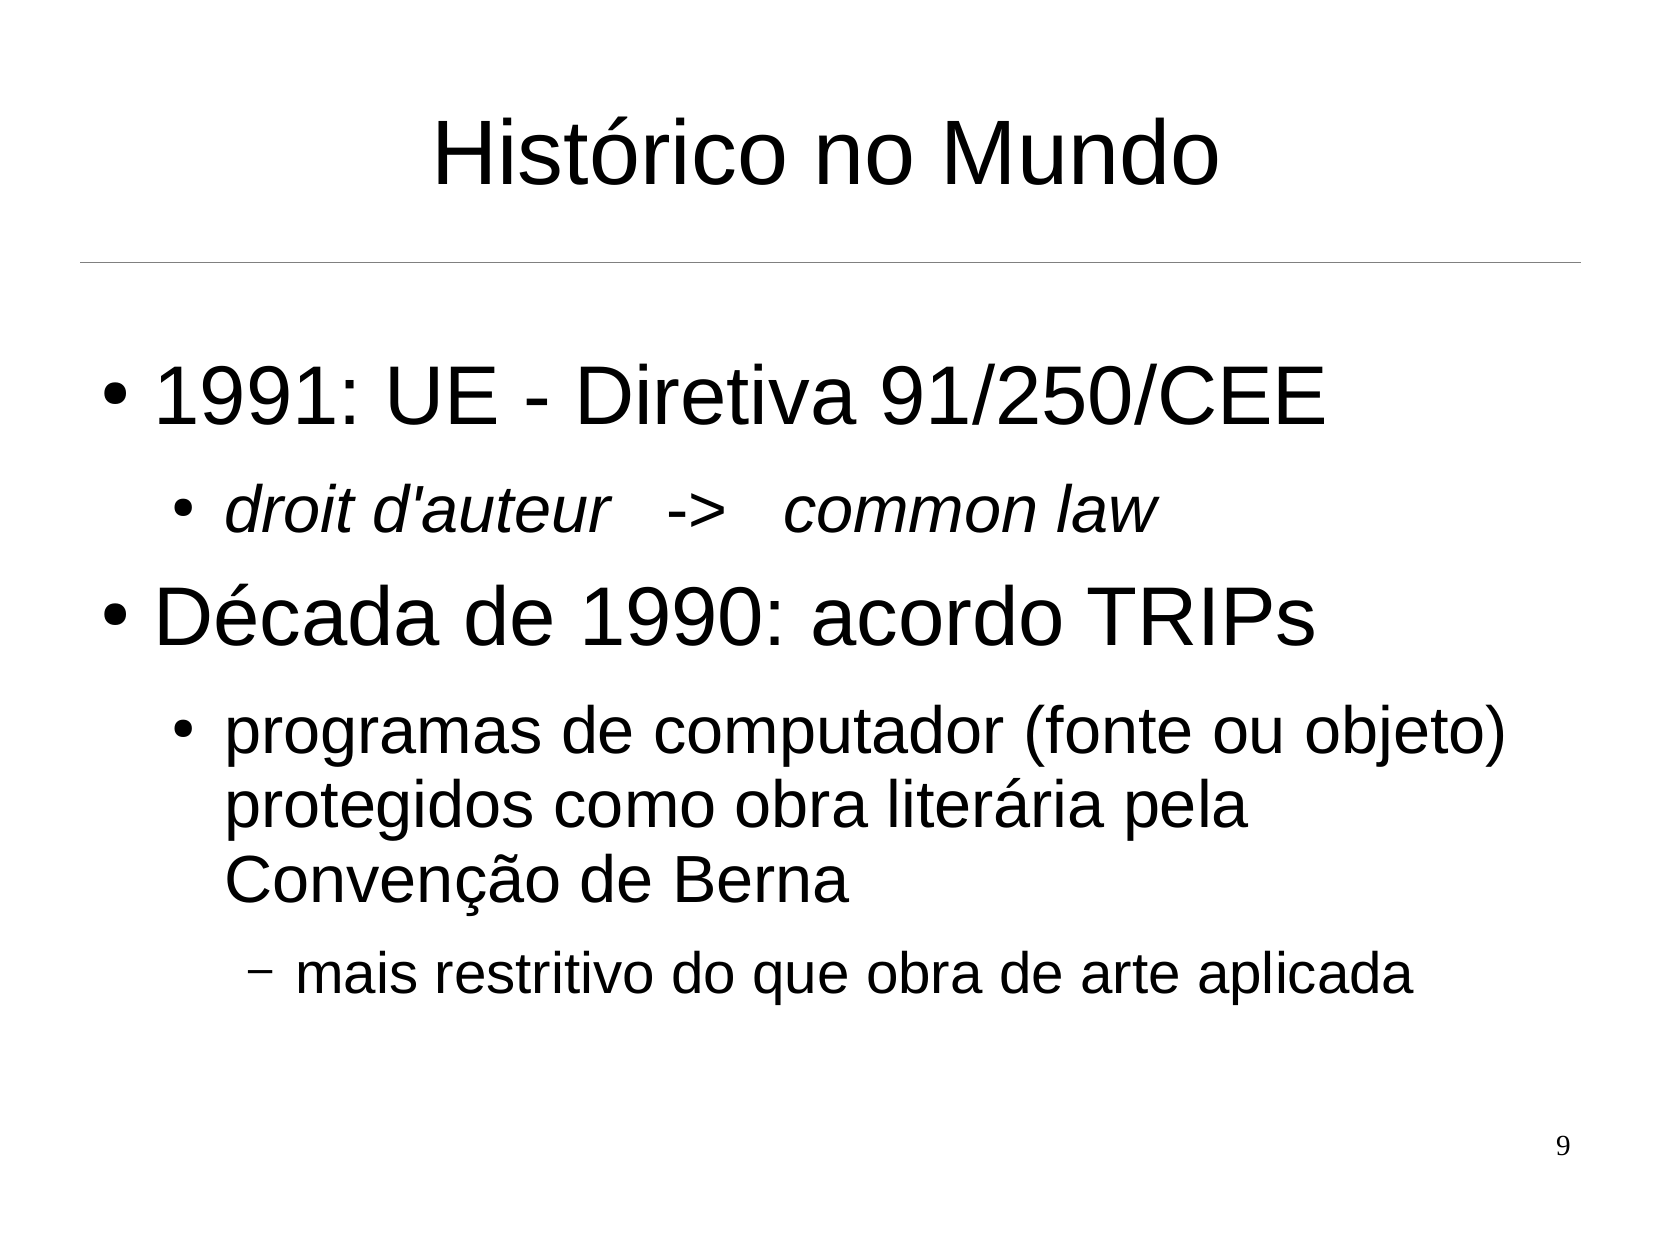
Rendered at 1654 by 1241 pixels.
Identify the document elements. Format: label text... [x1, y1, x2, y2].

list 1991: UE - Diretiva 91/250/CEE droit d'auteur -> common law Década de 1990: acordo TRIPs programas de computador (fonte ou objeto) protegidos como obra literária pela Convenção de Berna mais restritivo do que obra de arte aplicada [82, 349, 1571, 1095]
title Histórico no Mundo [82, 56, 1571, 250]
